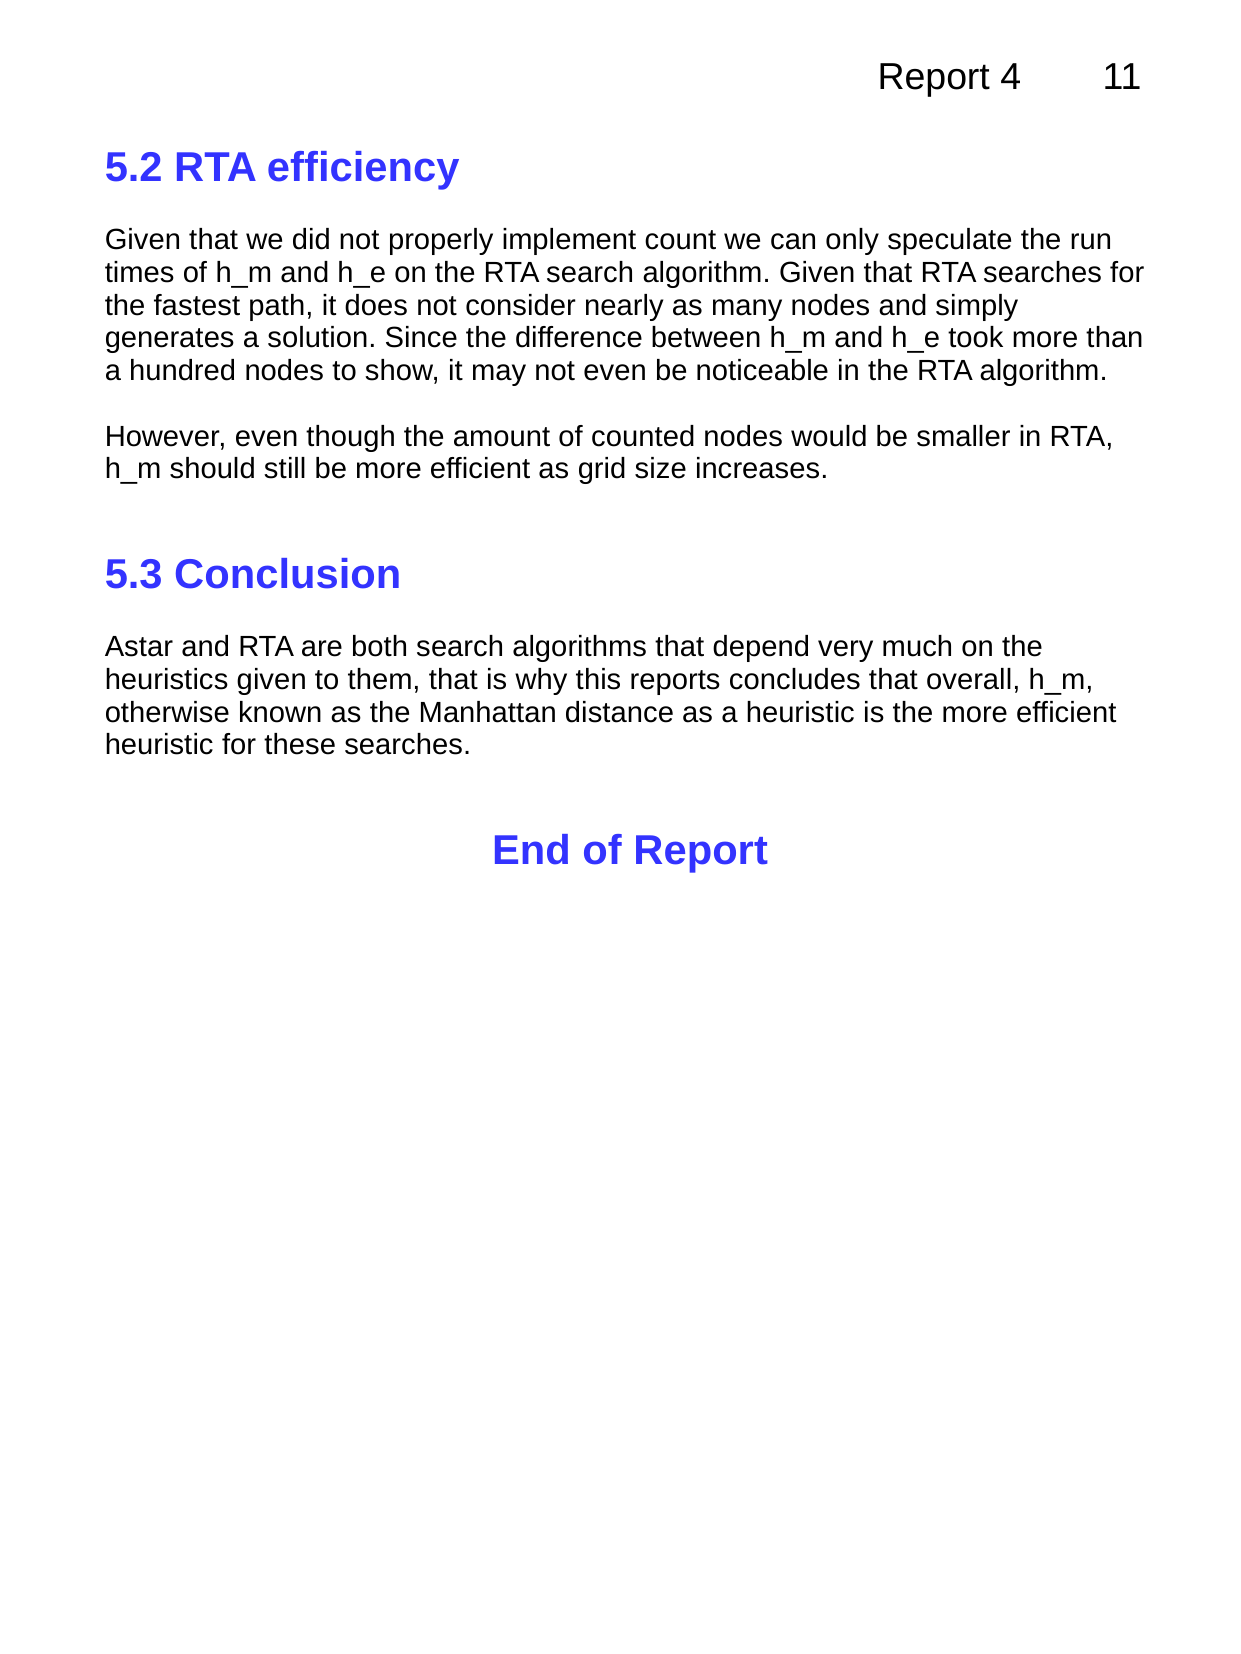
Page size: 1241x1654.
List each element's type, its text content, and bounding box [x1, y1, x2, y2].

text_box Report 4 11 [820, 6, 1241, 106]
text_box 5.2 RTA efficiency Given that we did not properly implement count we can only speculate the run times of h_m and h_e on the RTA search algorithm. Given that RTA searches for the fastest path, it does not consider nearly as many nodes and simply generates a solution. Since the difference between h_m and h_e took more than a hundred nodes to show, it may not even be noticeable in the RTA algorithm. However, even though the amount of counted nodes would be smaller in RTA, h_m should still be more efficient as grid size increases. 5.3 Conclusion Astar and RTA are both search algorithms that depend very much on the heuristics given to them, that is why this reports concludes that overall, h_m, otherwise known as the Manhattan distance as a heuristic is the more efficient heuristic for these searches. End of Report [90, 136, 1171, 1576]
